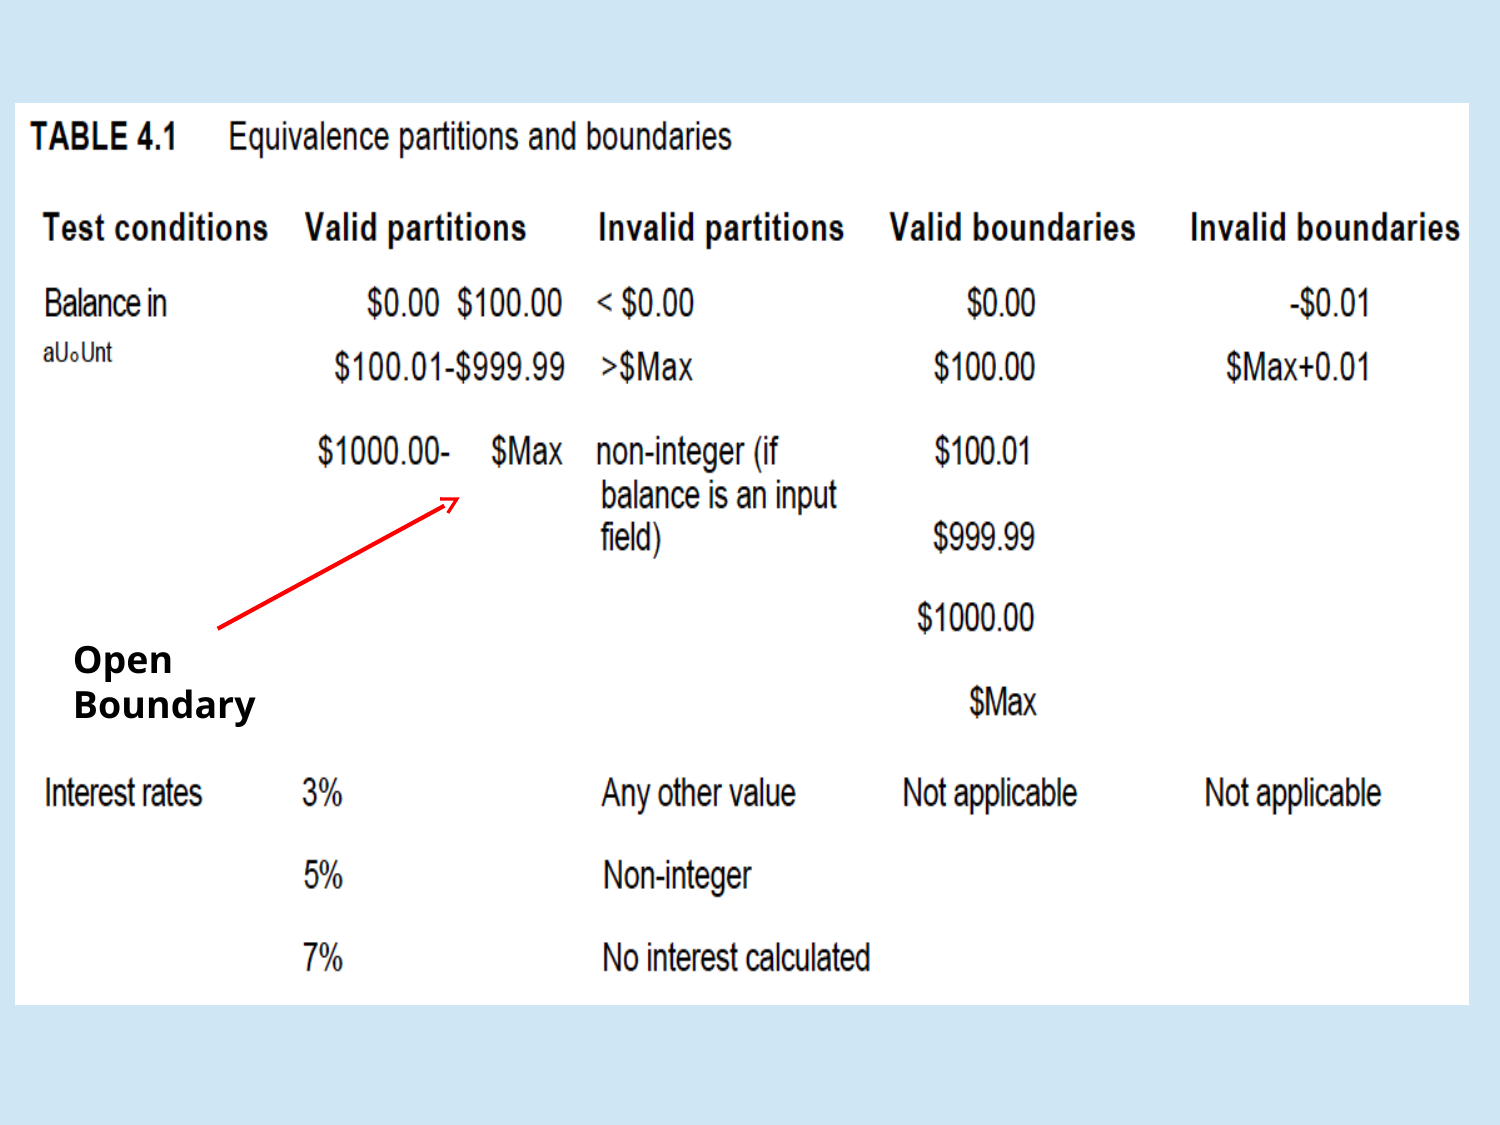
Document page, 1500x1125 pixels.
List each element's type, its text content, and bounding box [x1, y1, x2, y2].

text_box Open Boundary [58, 628, 378, 734]
picture [15, 103, 1469, 1005]
